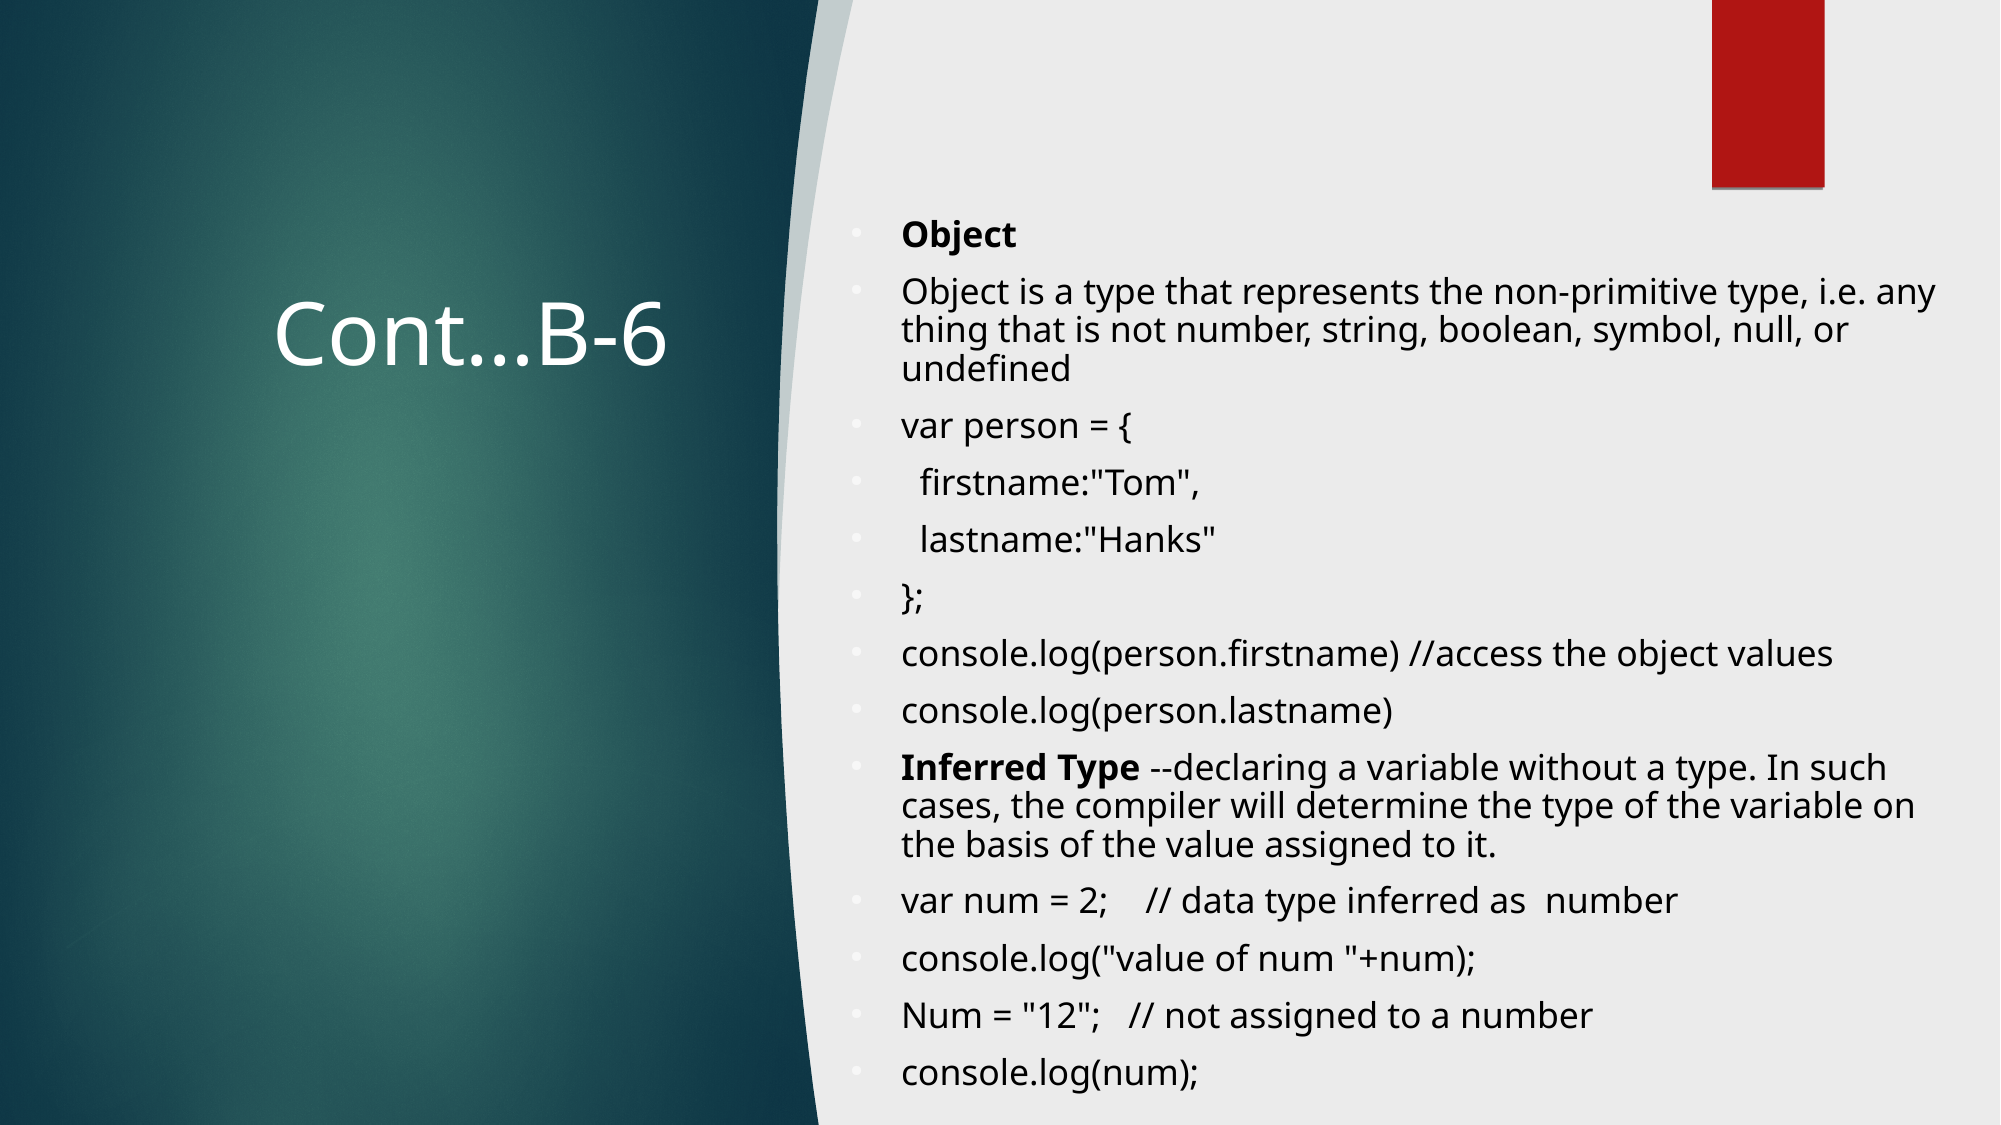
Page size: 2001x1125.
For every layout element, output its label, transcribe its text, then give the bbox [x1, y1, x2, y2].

list Object Object is a type that represents the non-primitive type, i.e. any thing that is not number, string, boolean, symbol, null, or undefined var person = { firstname:"Tom", lastname:"Hanks" }; console.log(person.firstname) //access the object values console.log(person.lastname) Inferred Type --declaring a variable without a type. In such cases, the compiler will determine the type of the variable on the basis of the value assigned to it. var num = 2; // data type inferred as number console.log("value of num "+num); Num = "12"; // not assigned to a number console.log(num); [835, 209, 1970, 1105]
text_box [0, 0, 2000, 1125]
title Cont…B-6 [107, 270, 685, 1004]
